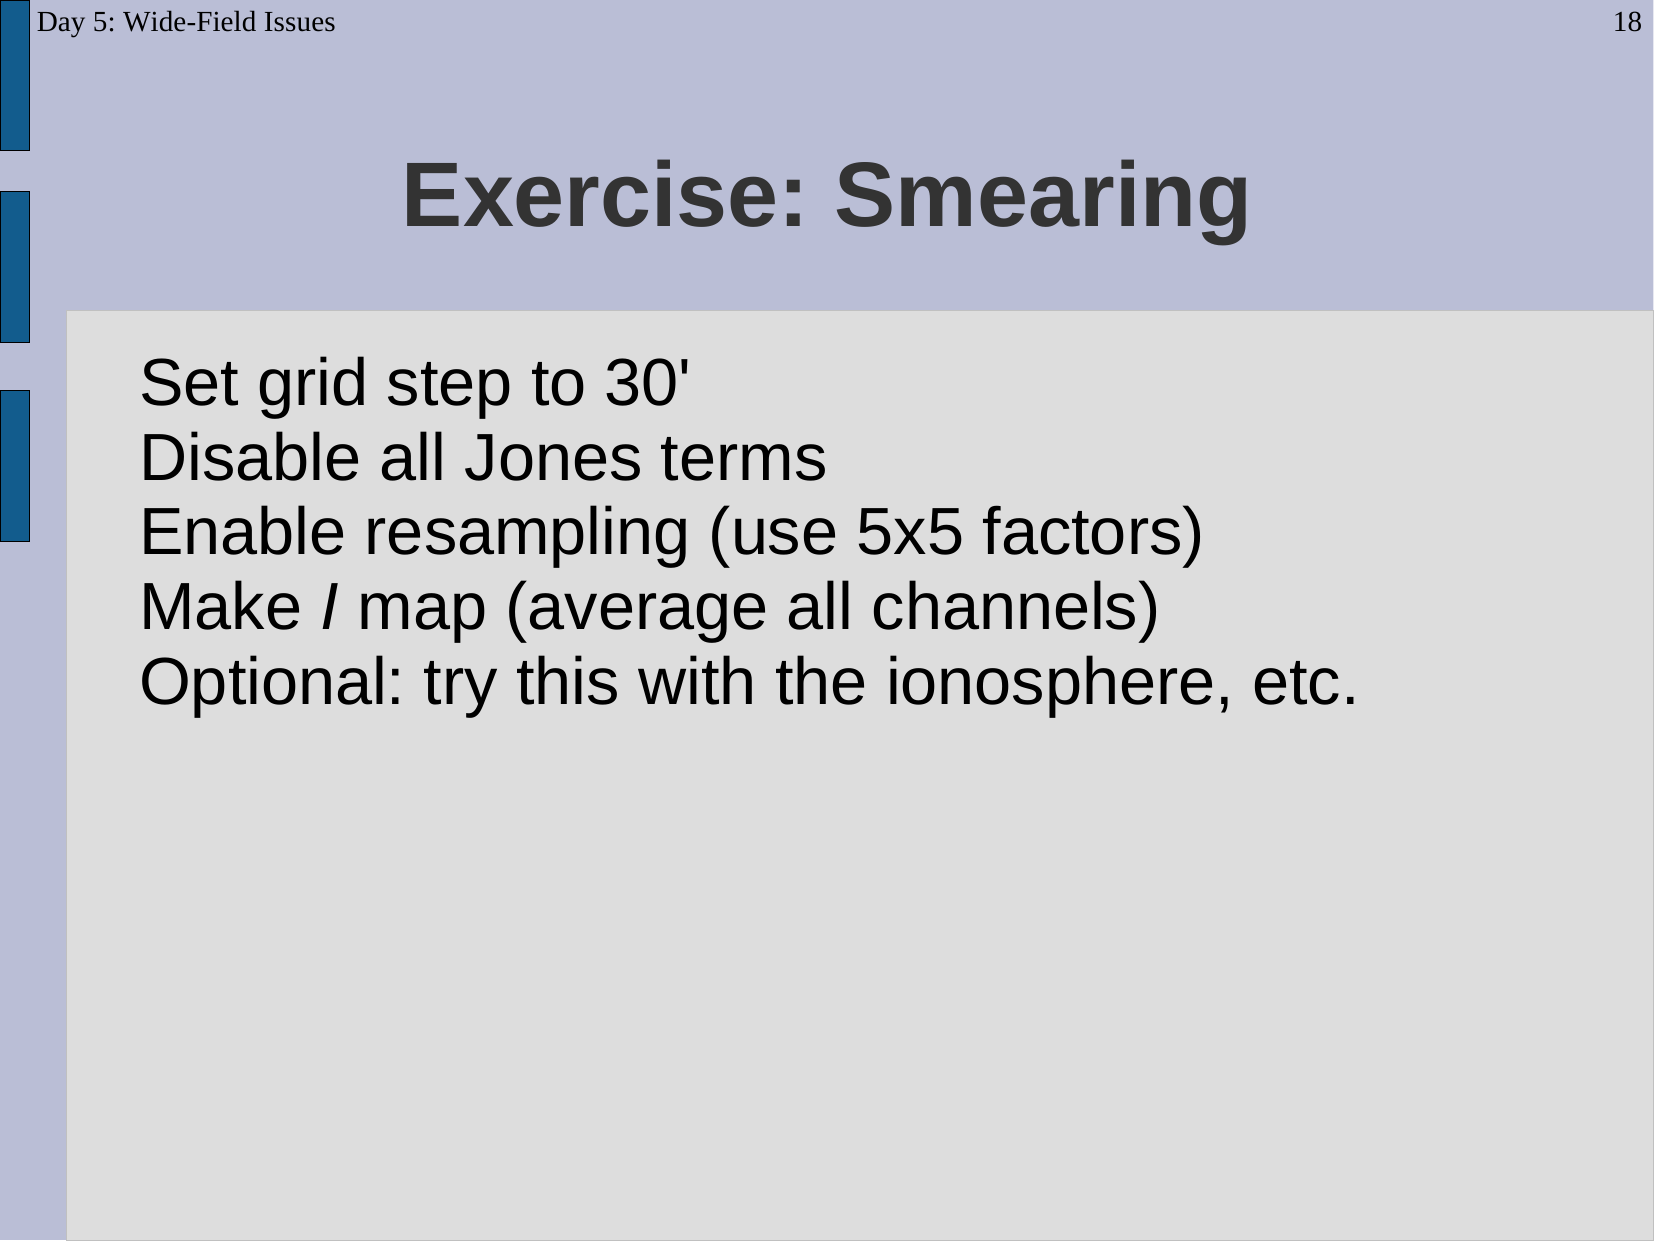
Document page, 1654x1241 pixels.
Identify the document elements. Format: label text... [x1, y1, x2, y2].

list Set grid step to 30' Disable all Jones terms Enable resampling (use 5x5 factors) Make I map (average all channels) Optional: try this with the ionosphere, etc. [121, 344, 1534, 1112]
title Exercise: Smearing [121, 98, 1534, 291]
